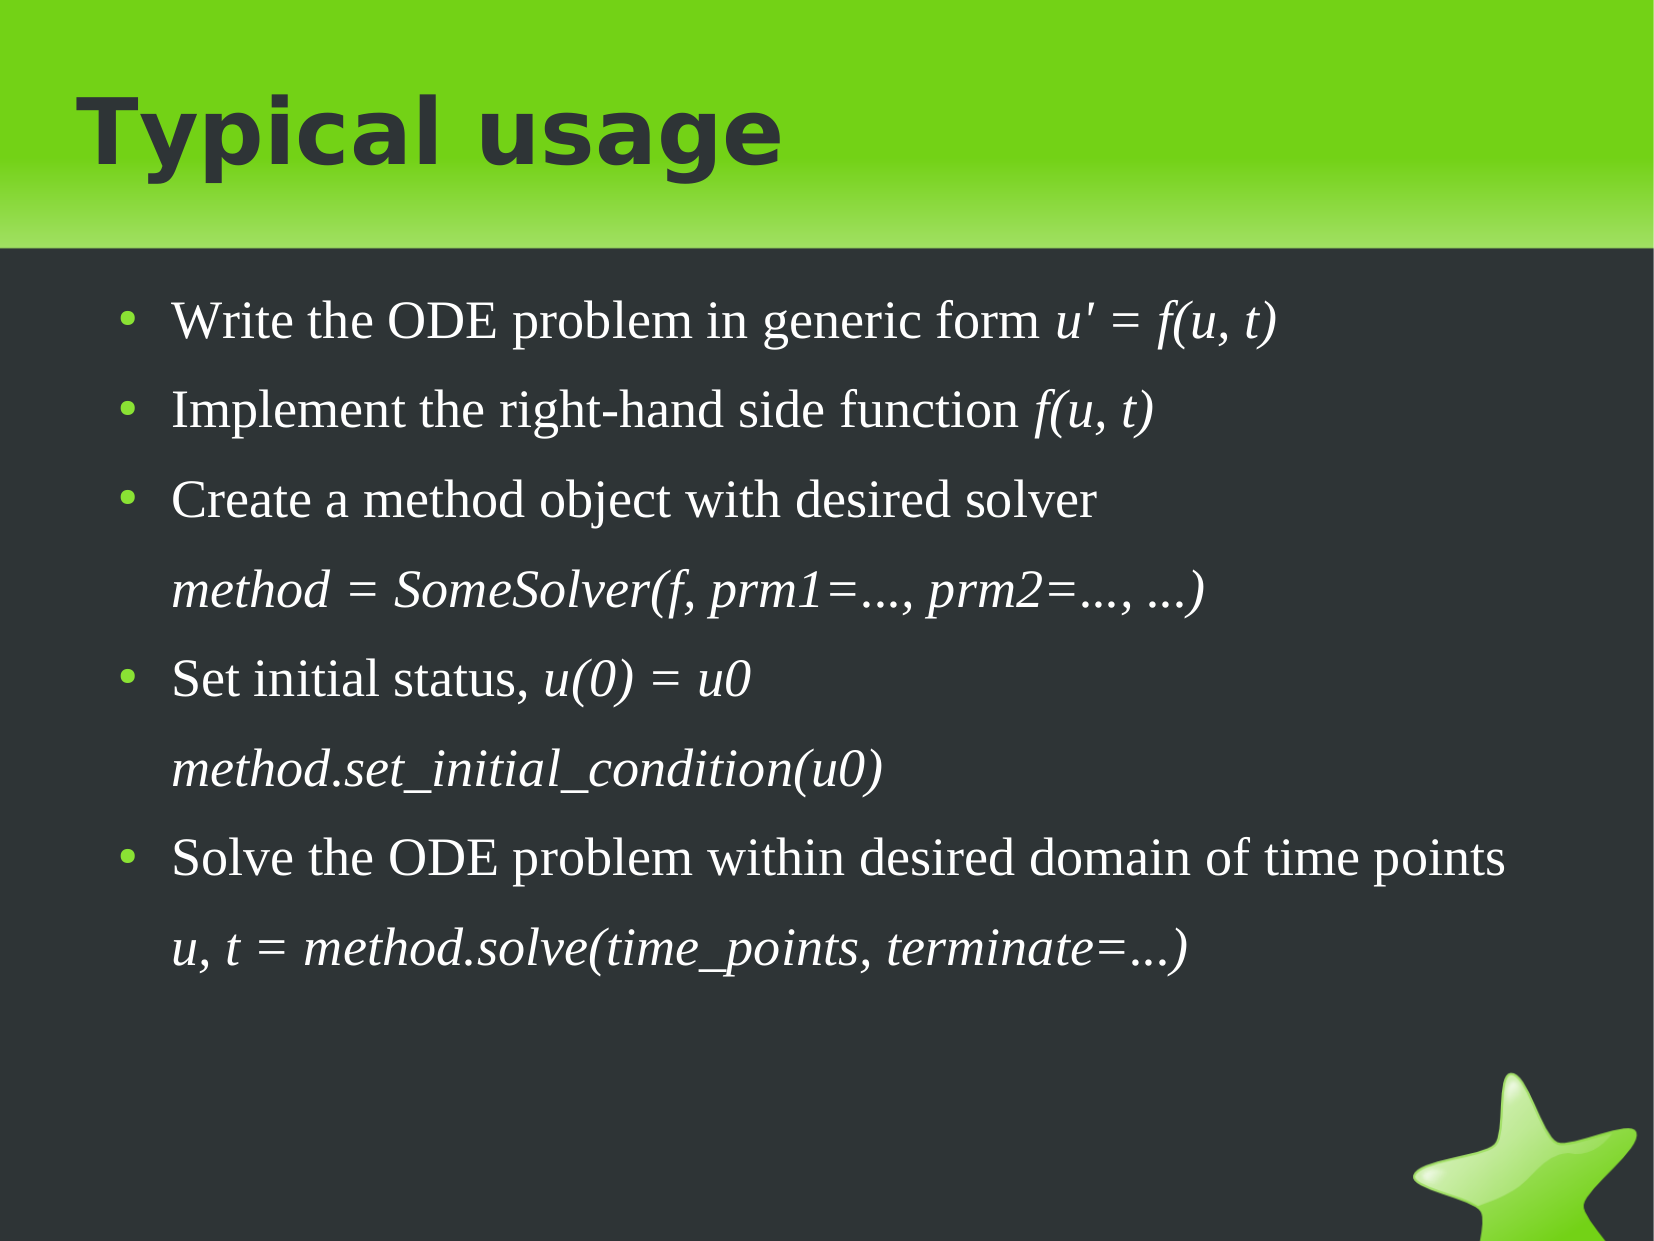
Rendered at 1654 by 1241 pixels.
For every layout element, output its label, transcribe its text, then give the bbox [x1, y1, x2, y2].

picture [0, 0, 1654, 1241]
title Typical usage [76, 29, 1565, 237]
list Write the ODE problem in generic form u' = f(u, t) Implement the right-hand side function f(u, t) Create a method object with desired solver method = SomeSolver(f, prm1=..., prm2=..., ...) Set initial status, u(0) = u0 method.set_initial_condition(u0) Solve the ODE problem within desired domain of time points u, t = method.solve(time_points, terminate=...) [82, 290, 1571, 1109]
